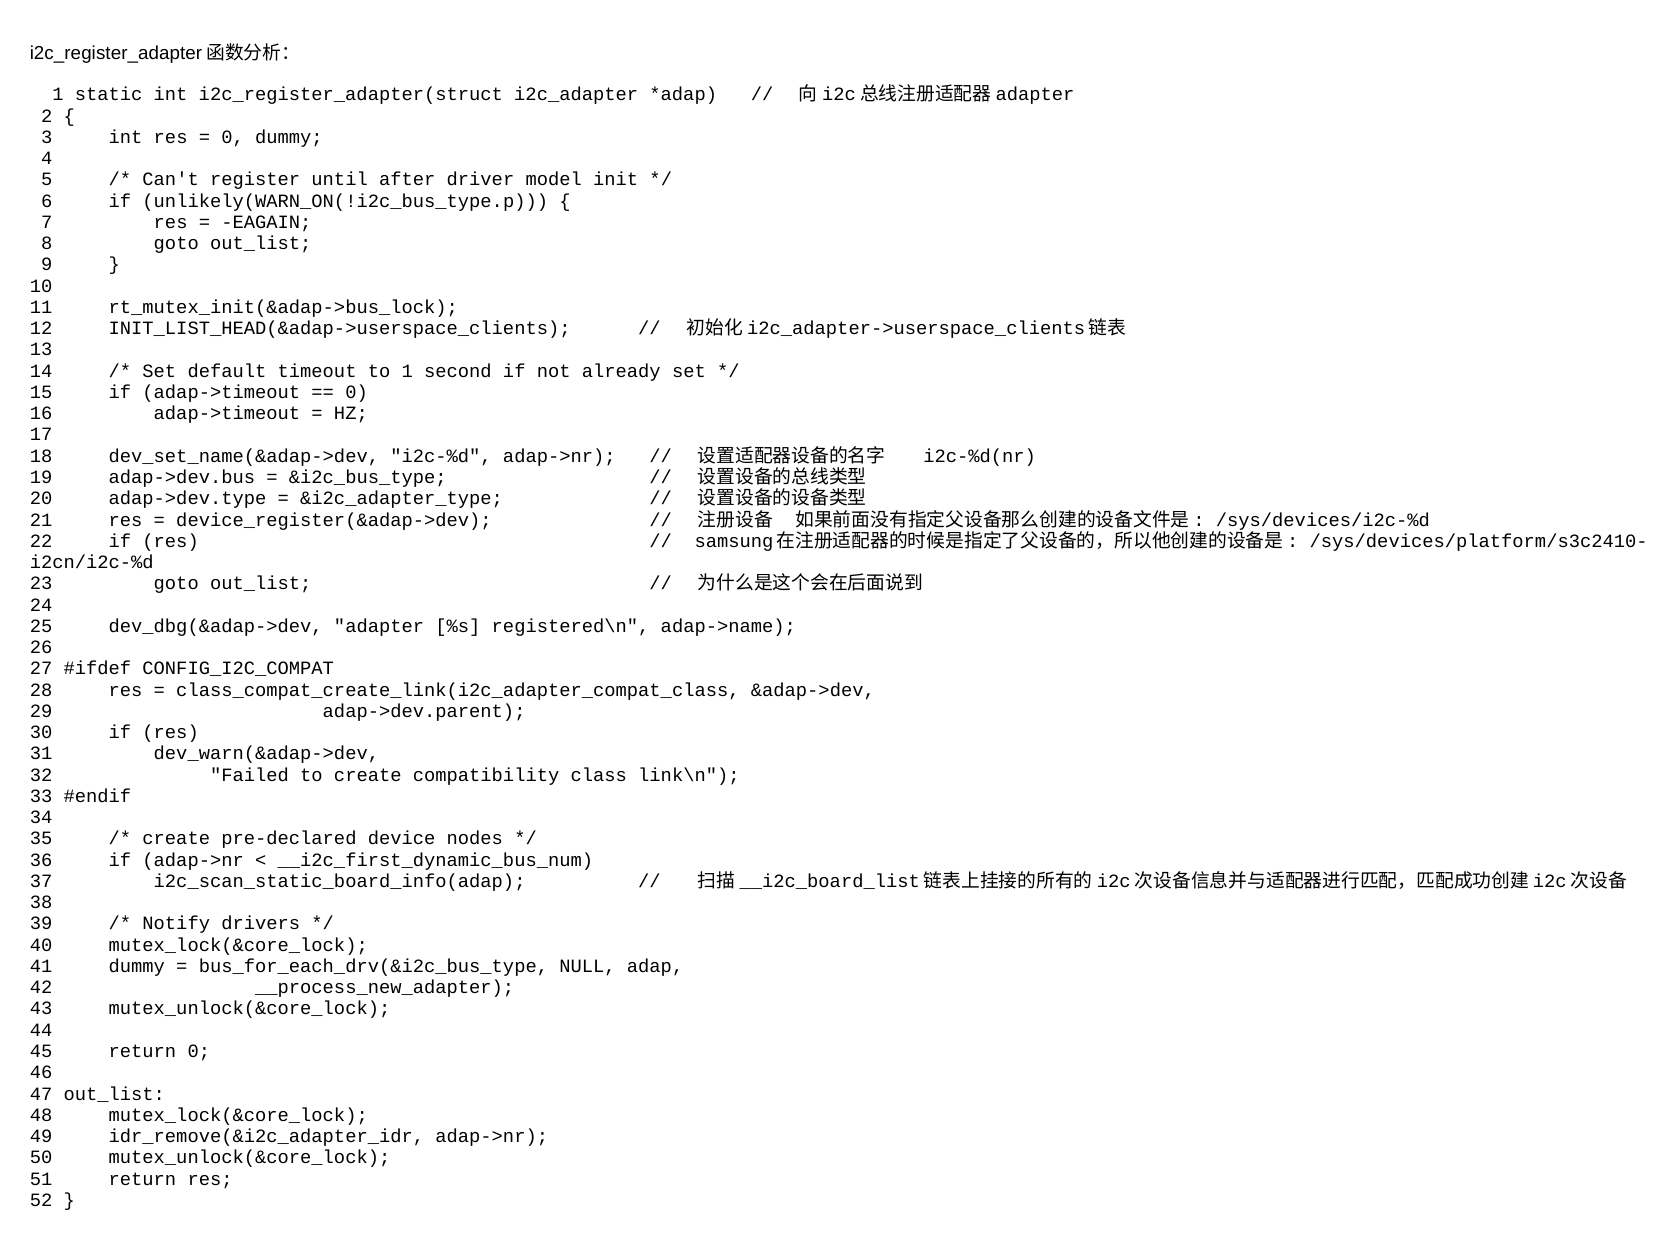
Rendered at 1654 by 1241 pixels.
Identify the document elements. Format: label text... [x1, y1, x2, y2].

text_box i2c_register_adapter函数分析： 1 static int i2c_register_adapter(struct i2c_adapter *adap) // 向i2c总线注册适配器adapter 2 { 3 int res = 0, dummy; 4 5 /* Can't register until after driver model init */ 6 if (unlikely(WARN_ON(!i2c_bus_type.p))) { 7 res = -EAGAIN; 8 goto out_list; 9 } 10 11 rt_mutex_init(&adap->bus_lock); 12 INIT_LIST_HEAD(&adap->userspace_clients); // 初始化i2c_adapter->userspace_clients链表 13 14 /* Set default timeout to 1 second if not already set */ 15 if (adap->timeout == 0) 16 adap->timeout = HZ; 17 18 dev_set_name(&adap->dev, "i2c-%d", adap->nr); // 设置适配器设备的名字 i2c-%d(nr) 19 adap->dev.bus = &i2c_bus_type; // 设置设备的总线类型 20 adap->dev.type = &i2c_adapter_type; // 设置设备的设备类型 21 res = device_register(&adap->dev); // 注册设备 如果前面没有指定父设备那么创建的设备文件是: /sys/devices/i2c-%d 22 if (res) // samsung在注册适配器的时候是指定了父设备的，所以他创建的设备是: /sys/devices/platform/s3c2410-i2cn/i2c-%d 23 goto out_list; // 为什么是这个会在后面说到 24 25 dev_dbg(&adap->dev, "adapter [%s] registered\n", adap->name); 26 27 #ifdef CONFIG_I2C_COMPAT 28 res = class_compat_create_link(i2c_adapter_compat_class, &adap->dev, 29 adap->dev.parent); 30 if (res) 31 dev_warn(&adap->dev, 32 "Failed to create compatibility class link\n"); 33 #endif 34 35 /* create pre-declared device nodes */ 36 if (adap->nr < __i2c_first_dynamic_bus_num) 37 i2c_scan_static_board_info(adap); // 扫描__i2c_board_list链表上挂接的所有的i2c次设备信息并与适配器进行匹配，匹配成功创建i2c次设备 38 39 /* Notify drivers */ 40 mutex_lock(&core_lock); 41 dummy = bus_for_each_drv(&i2c_bus_type, NULL, adap, 42 __process_new_adapter); 43 mutex_unlock(&core_lock); 44 45 return 0; 46 47 out_list: 48 mutex_lock(&core_lock); 49 idr_remove(&i2c_adapter_idr, adap->nr); 50 mutex_unlock(&core_lock); 51 return res; 52 } [15, 30, 1654, 1241]
